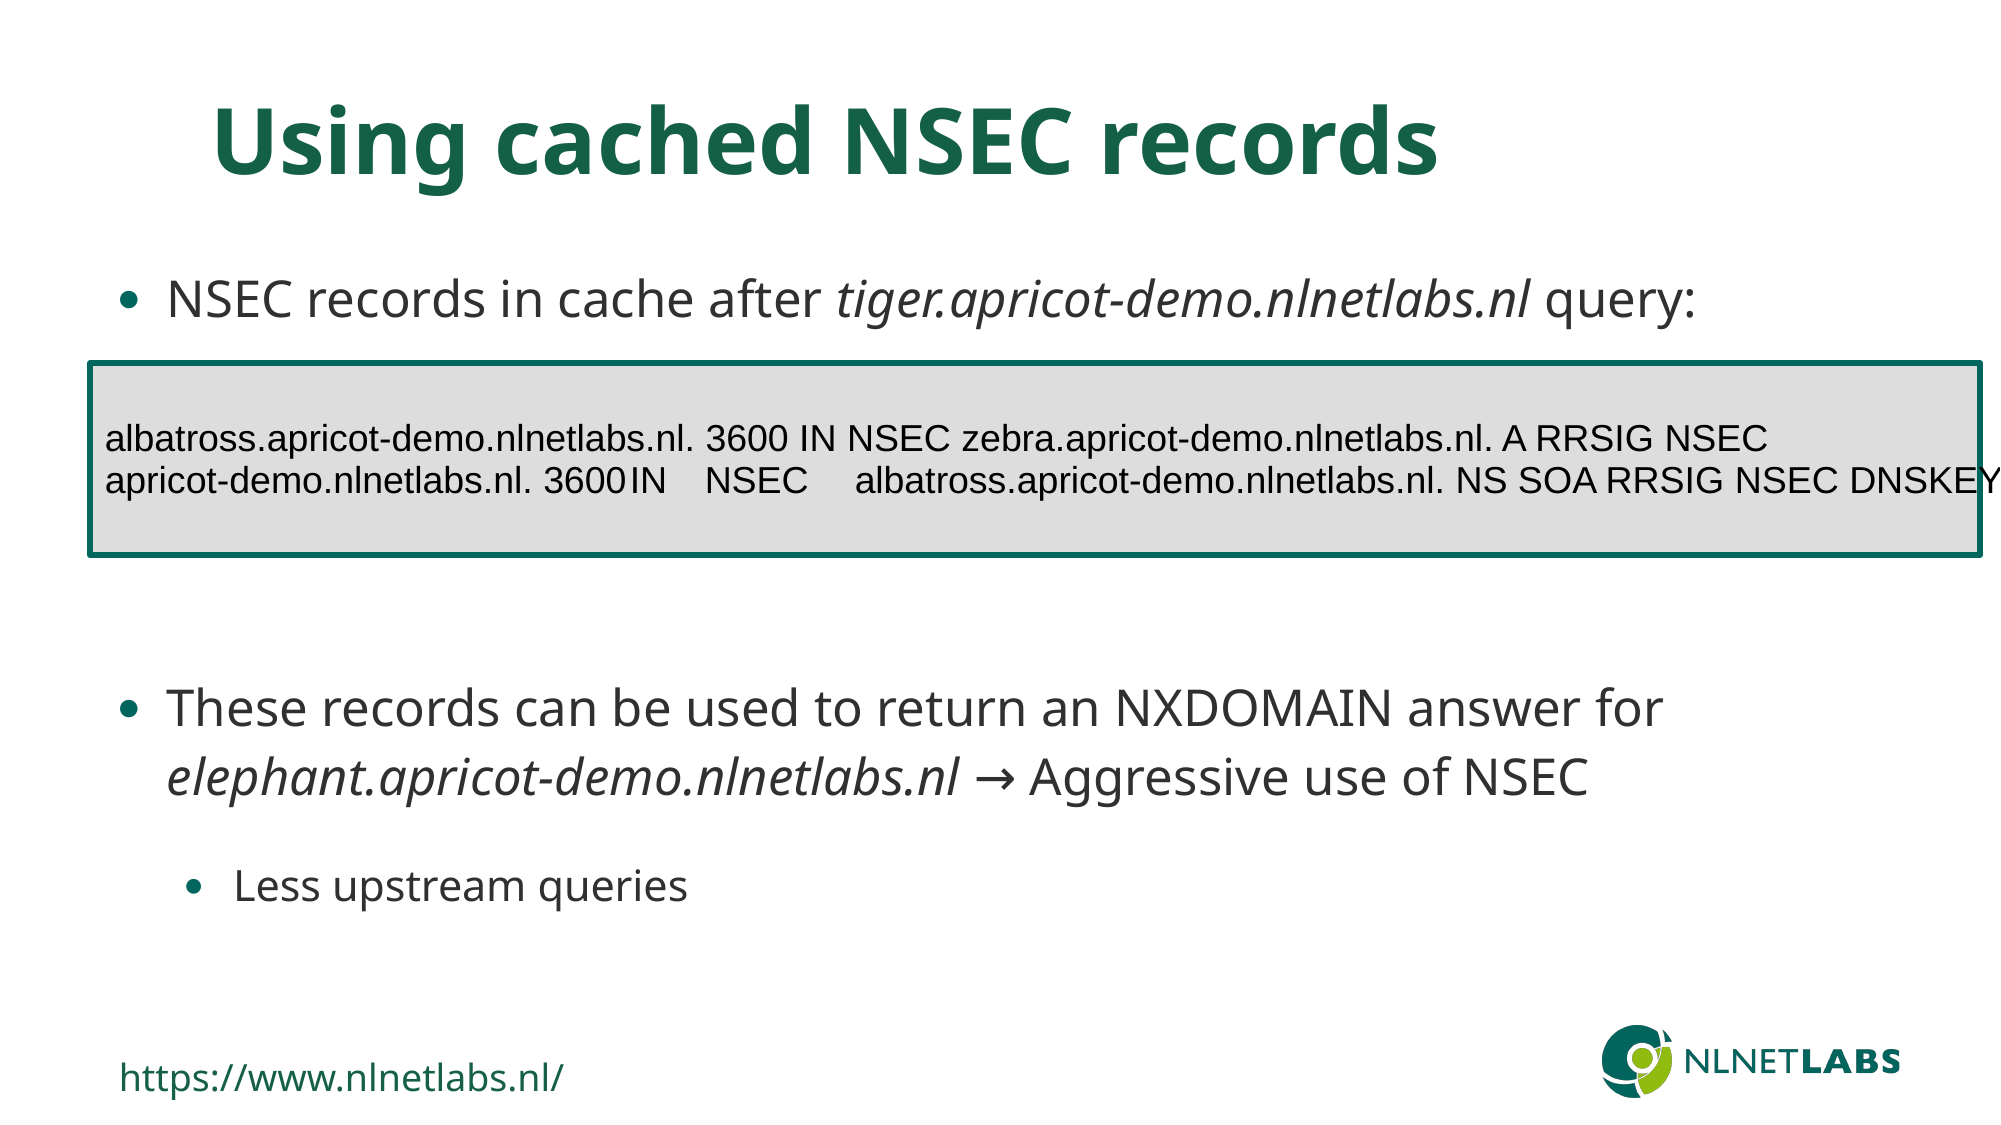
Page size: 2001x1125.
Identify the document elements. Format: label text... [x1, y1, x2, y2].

picture [1602, 1025, 1900, 1098]
list NSEC records in cache after tiger.apricot-demo.nlnetlabs.nl query: These records can be used to return an NXDOMAIN answer for elephant.apricot-demo.nlnetlabs.nl → Aggressive use of NSEC Less upstream queries [99, 555, 1900, 916]
list NSEC records in cache after tiger.apricot-demo.nlnetlabs.nl query: These records can be used to return an NXDOMAIN answer for elephant.apricot-demo.nlnetlabs.nl → Aggressive use of NSEC Less upstream queries [99, 263, 1900, 363]
text_box albatross.apricot-demo.nlnetlabs.nl. 3600 IN NSEC zebra.apricot-demo.nlnetlabs.nl. A RRSIG NSEC apricot-demo.nlnetlabs.nl. 3600 IN NSEC albatross.apricot-demo.nlnetlabs.nl. NS SOA RRSIG NSEC DNSKEY [90, 363, 1981, 555]
title Using cached NSEC records [210, 44, 1900, 233]
